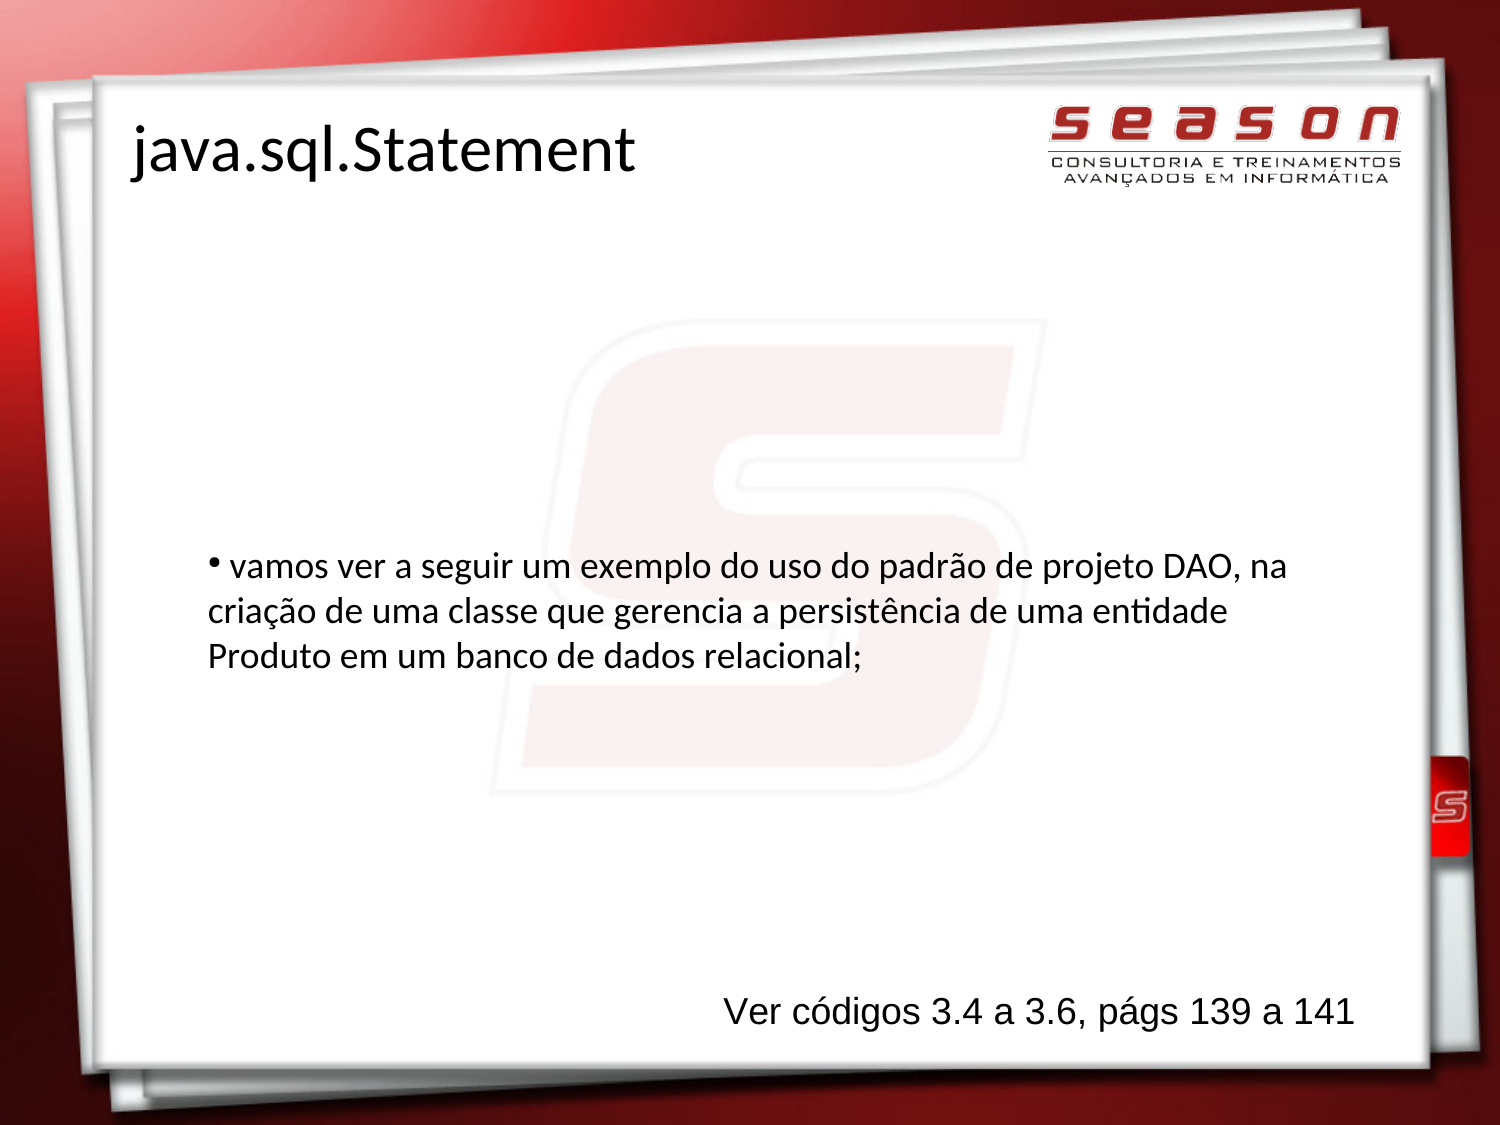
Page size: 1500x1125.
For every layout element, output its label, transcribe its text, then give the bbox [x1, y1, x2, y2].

text_box vamos ver a seguir um exemplo do uso do padrão de projeto DAO, na criação de uma classe que gerencia a persistência de uma entidade Produto em um banco de dados relacional; [207, 283, 1328, 934]
text_box Ver códigos 3.4 a 3.6, págs 139 a 141 [708, 979, 1396, 1040]
picture [0, 0, 1500, 1125]
title java.sql.Statement [118, 33, 1394, 257]
